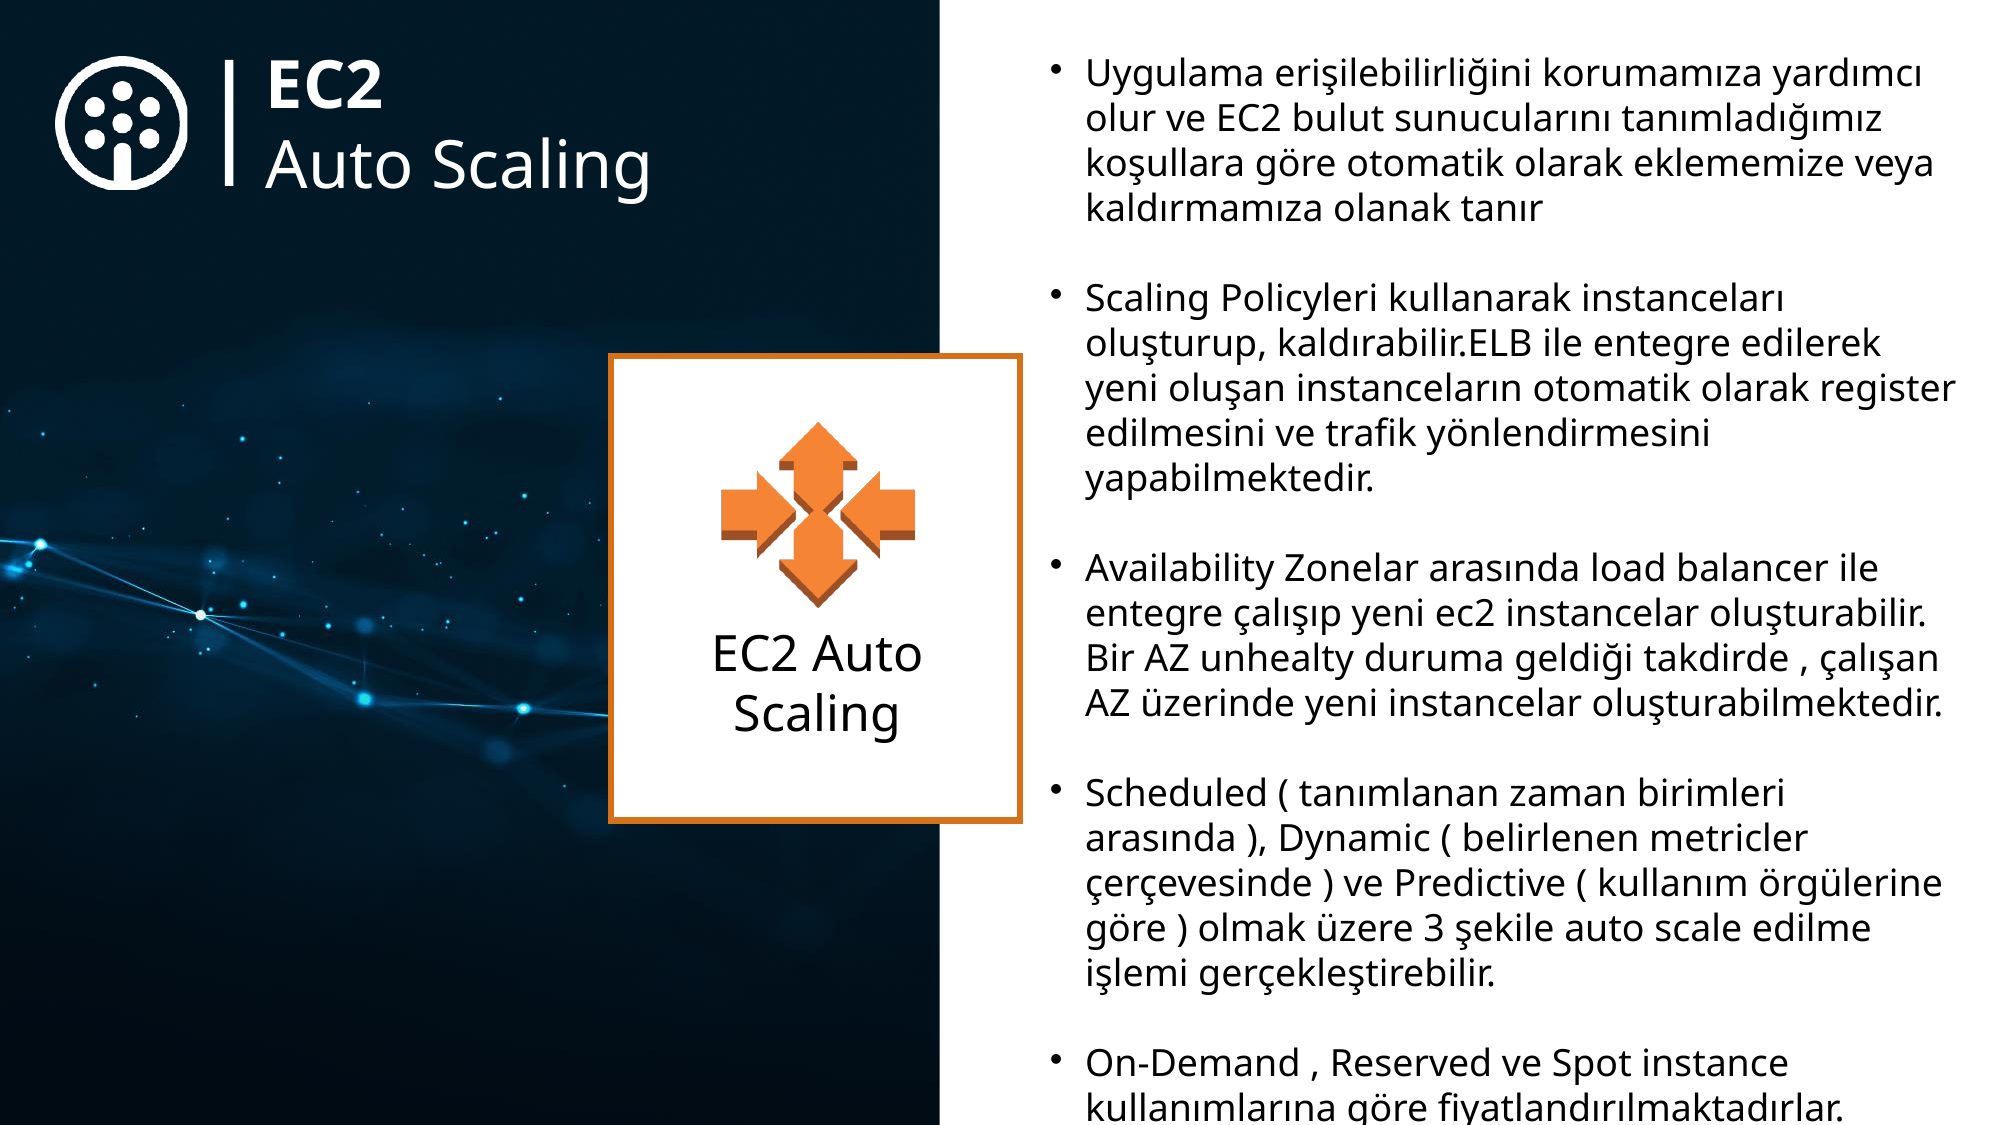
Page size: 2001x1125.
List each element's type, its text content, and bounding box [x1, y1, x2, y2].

text_box [610, 0, 2000, 1125]
text_box EC2 Auto Scaling [250, 34, 939, 210]
picture [0, 0, 939, 1125]
picture [720, 419, 916, 610]
text_box Uygulama erişilebilirliğini korumamıza yardımcı olur ve EC2 bulut sunucularını tanımladığımız koşullara göre otomatik olarak eklememize veya kaldırmamıza olanak tanır Scaling Policyleri kullanarak instanceları oluşturup, kaldırabilir.ELB ile entegre edilerek yeni oluşan instanceların otomatik olarak register edilmesini ve trafik yönlendirmesini yapabilmektedir. Availability Zonelar arasında load balancer ile entegre çalışıp yeni ec2 instancelar oluşturabilir. Bir AZ unhealty duruma geldiği takdirde , çalışan AZ üzerinde yeni instancelar oluşturabilmektedir. Scheduled ( tanımlanan zaman birimleri arasında ), Dynamic ( belirlenen metricler çerçevesinde ) ve Predictive ( kullanım örgülerine göre ) olmak üzere 3 şekile auto scale edilme işlemi gerçekleştirebilir. On-Demand , Reserved ve Spot instance kullanımlarına göre fiyatlandırılmaktadırlar. [1035, 41, 1981, 1125]
text_box [224, 59, 234, 186]
text_box EC2 Auto Scaling [645, 613, 991, 759]
